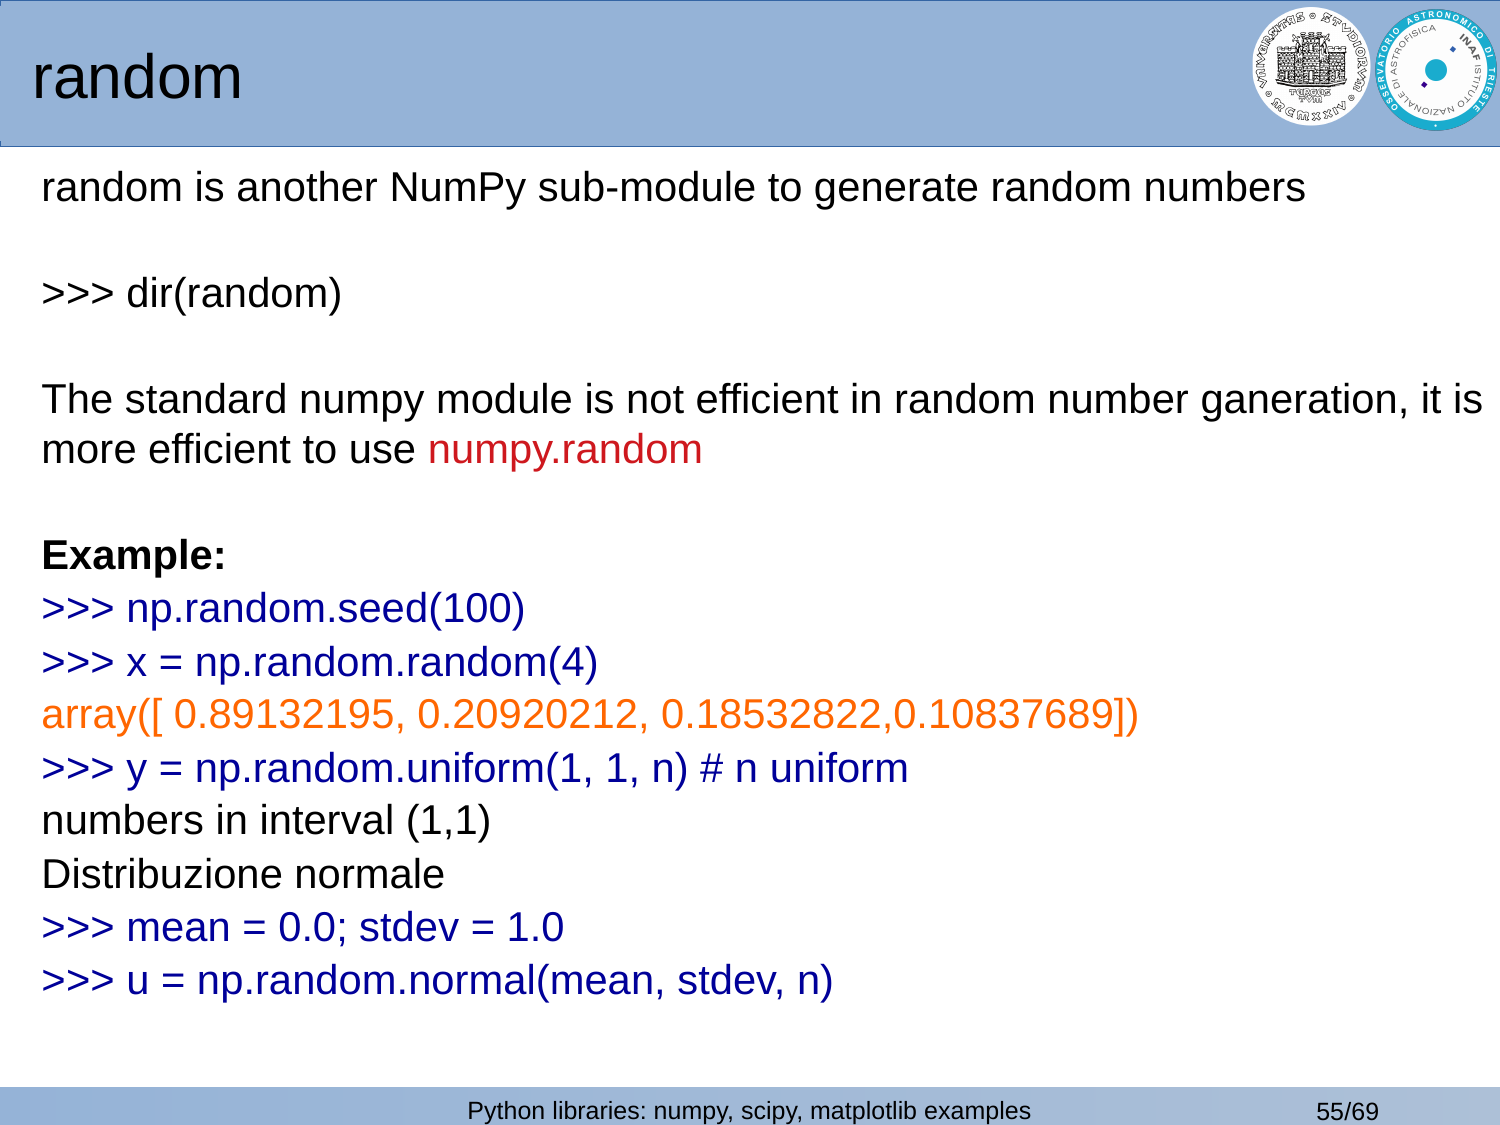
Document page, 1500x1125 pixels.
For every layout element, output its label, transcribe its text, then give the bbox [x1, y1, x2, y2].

picture [1253, 0, 1500, 152]
list random is another NumPy sub-module to generate random numbers >>> dir(random) The standard numpy module is not efficient in random number ganeration, it is more efficient to use numpy.random Example: >>> np.random.seed(100) >>> x = np.random.random(4) array([ 0.89132195, 0.20920212, 0.18532822,0.10837689]) >>> y = np.random.uniform(1, 1, n) # n uniform numbers in interval (1,1) Distribuzione normale >>> mean = 0.0; stdev = 1.0 >>> u = np.random.normal(mean, stdev, n) [26, 152, 1500, 1046]
text_box random [0, 5, 1253, 141]
